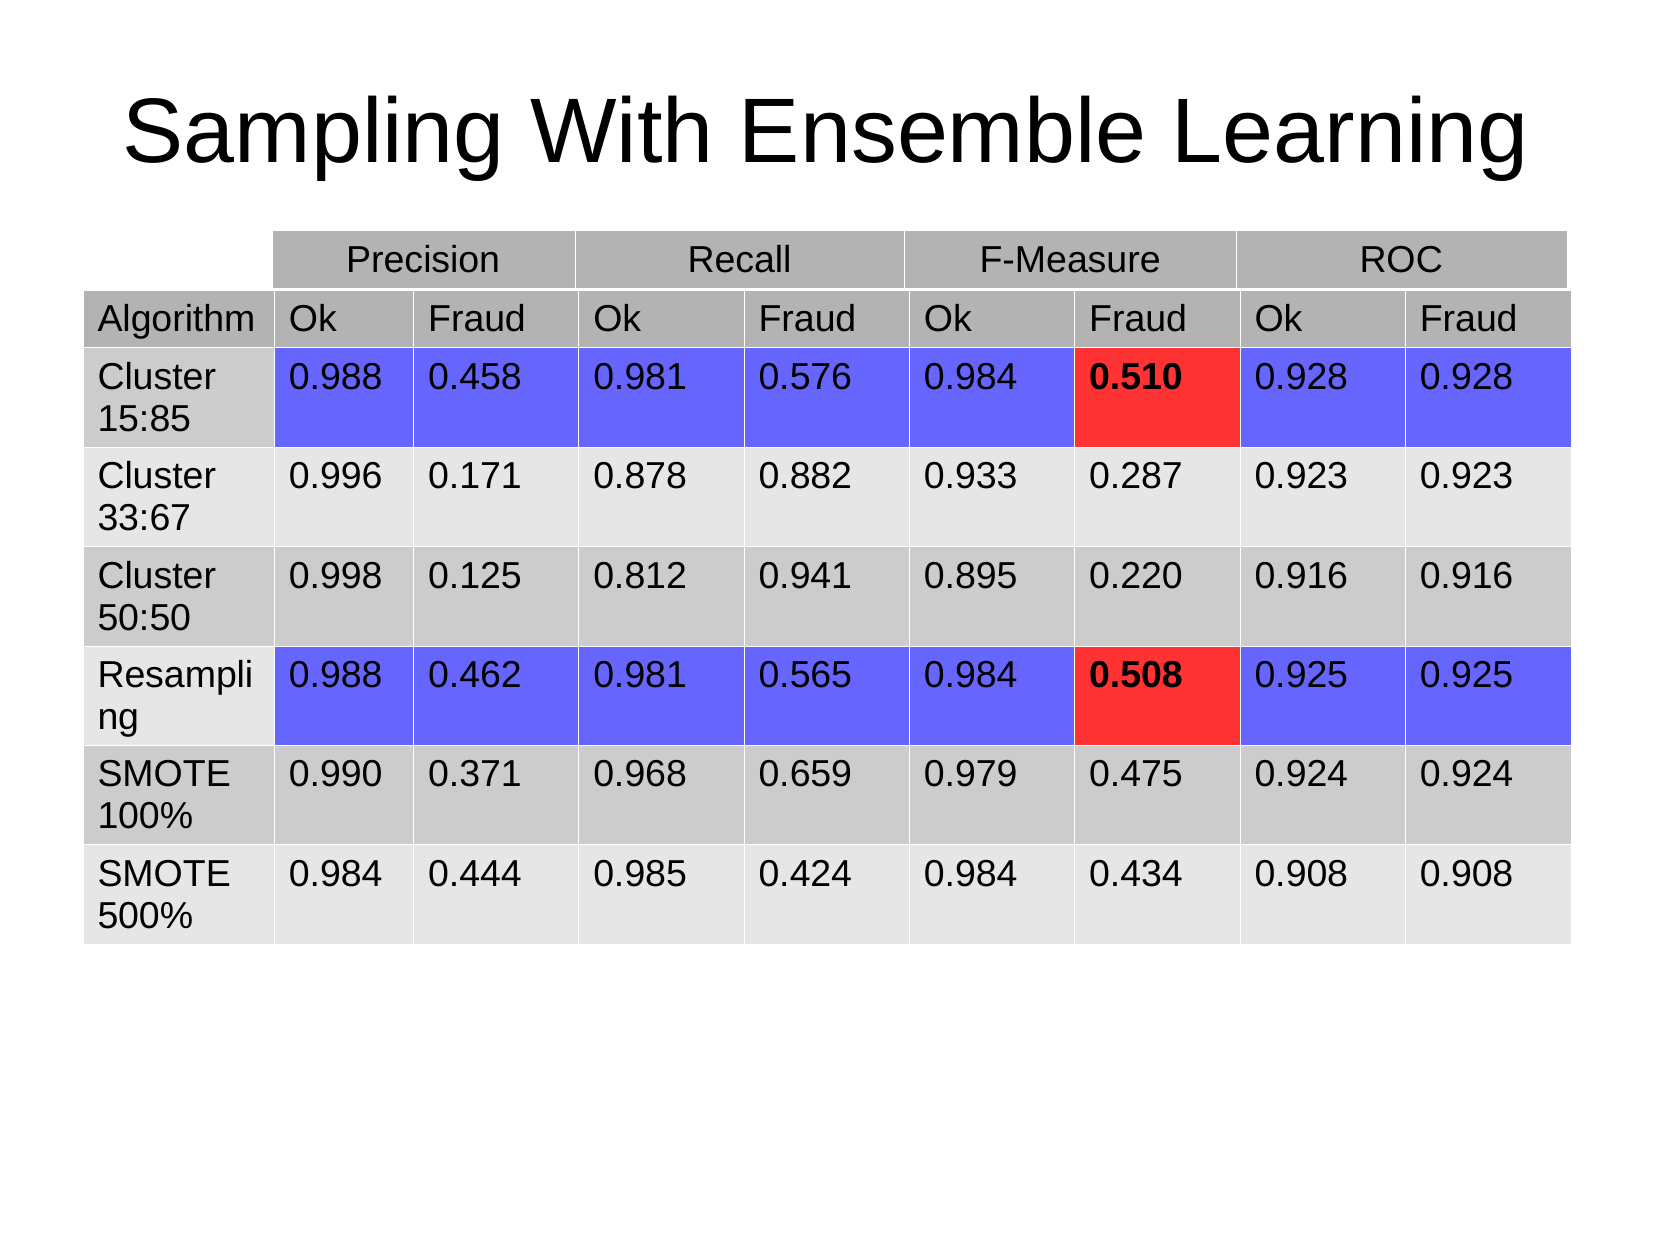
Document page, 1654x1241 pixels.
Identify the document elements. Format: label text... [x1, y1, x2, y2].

table_header Fraud [1075, 291, 1240, 347]
table_cell 0.928 [1241, 348, 1405, 447]
table_header ROC [1237, 231, 1567, 288]
table_cell 0.508 [1075, 647, 1240, 745]
table_cell 0.424 [745, 845, 909, 944]
table_cell 0.287 [1075, 448, 1240, 546]
table_header Precision [273, 231, 575, 288]
table_cell 0.984 [910, 348, 1074, 447]
table_cell 0.125 [414, 547, 578, 646]
table_cell 0.458 [414, 348, 578, 447]
table_cell 0.998 [275, 547, 413, 646]
table_cell 0.941 [745, 547, 909, 646]
table_header Algorithm [84, 291, 274, 347]
table_cell 0.475 [1075, 746, 1240, 844]
table_cell 0.908 [1241, 845, 1405, 944]
table_cell 0.462 [414, 647, 578, 745]
table_header Fraud [1406, 291, 1571, 347]
table_cell SMOTE 100% [84, 746, 274, 844]
table_cell 0.916 [1406, 547, 1571, 646]
table_cell 0.916 [1241, 547, 1405, 646]
table_cell 0.444 [414, 845, 578, 944]
table_cell Cluster 50:50 [84, 547, 274, 646]
table_cell 0.990 [275, 746, 413, 844]
table_cell 0.908 [1406, 845, 1571, 944]
table_header Fraud [414, 291, 578, 347]
table_cell 0.510 [1075, 348, 1240, 447]
table_cell 0.565 [745, 647, 909, 745]
table_cell 0.988 [275, 348, 413, 447]
table_cell 0.434 [1075, 845, 1240, 944]
table_cell 0.968 [579, 746, 744, 844]
table_header Ok [1241, 291, 1405, 347]
table_cell 0.984 [275, 845, 413, 944]
title Sampling With Ensemble Learning [82, 49, 1571, 213]
table_cell 0.371 [414, 746, 578, 844]
table_header Fraud [745, 291, 909, 347]
table_header Ok [910, 291, 1074, 347]
table_cell 0.924 [1241, 746, 1405, 844]
table_cell 0.171 [414, 448, 578, 546]
table_cell 0.925 [1241, 647, 1405, 745]
table_cell 0.981 [579, 348, 744, 447]
table_cell 0.979 [910, 746, 1074, 844]
table_header F-Measure [905, 231, 1236, 288]
table_cell Cluster 15:85 [84, 348, 274, 447]
table_cell Resampling [84, 647, 274, 745]
table_cell 0.996 [275, 448, 413, 546]
table_cell SMOTE 500% [84, 845, 274, 944]
table_cell 0.220 [1075, 547, 1240, 646]
table_cell 0.981 [579, 647, 744, 745]
table_cell 0.928 [1406, 348, 1571, 447]
table_cell 0.924 [1406, 746, 1571, 844]
table_cell 0.984 [910, 845, 1074, 944]
table_header Ok [275, 291, 413, 347]
table_cell 0.988 [275, 647, 413, 745]
table_cell Cluster 33:67 [84, 448, 274, 546]
table_cell 0.812 [579, 547, 744, 646]
table_cell 0.659 [745, 746, 909, 844]
table_cell 0.882 [745, 448, 909, 546]
table_header Ok [579, 291, 744, 347]
table_header Recall [576, 231, 904, 288]
table_cell 0.984 [910, 647, 1074, 745]
table_cell 0.923 [1406, 448, 1571, 546]
table_cell 0.933 [910, 448, 1074, 546]
table_cell 0.878 [579, 448, 744, 546]
table_cell 0.923 [1241, 448, 1405, 546]
table_cell 0.925 [1406, 647, 1571, 745]
table_cell 0.985 [579, 845, 744, 944]
table_cell 0.576 [745, 348, 909, 447]
table_cell 0.895 [910, 547, 1074, 646]
